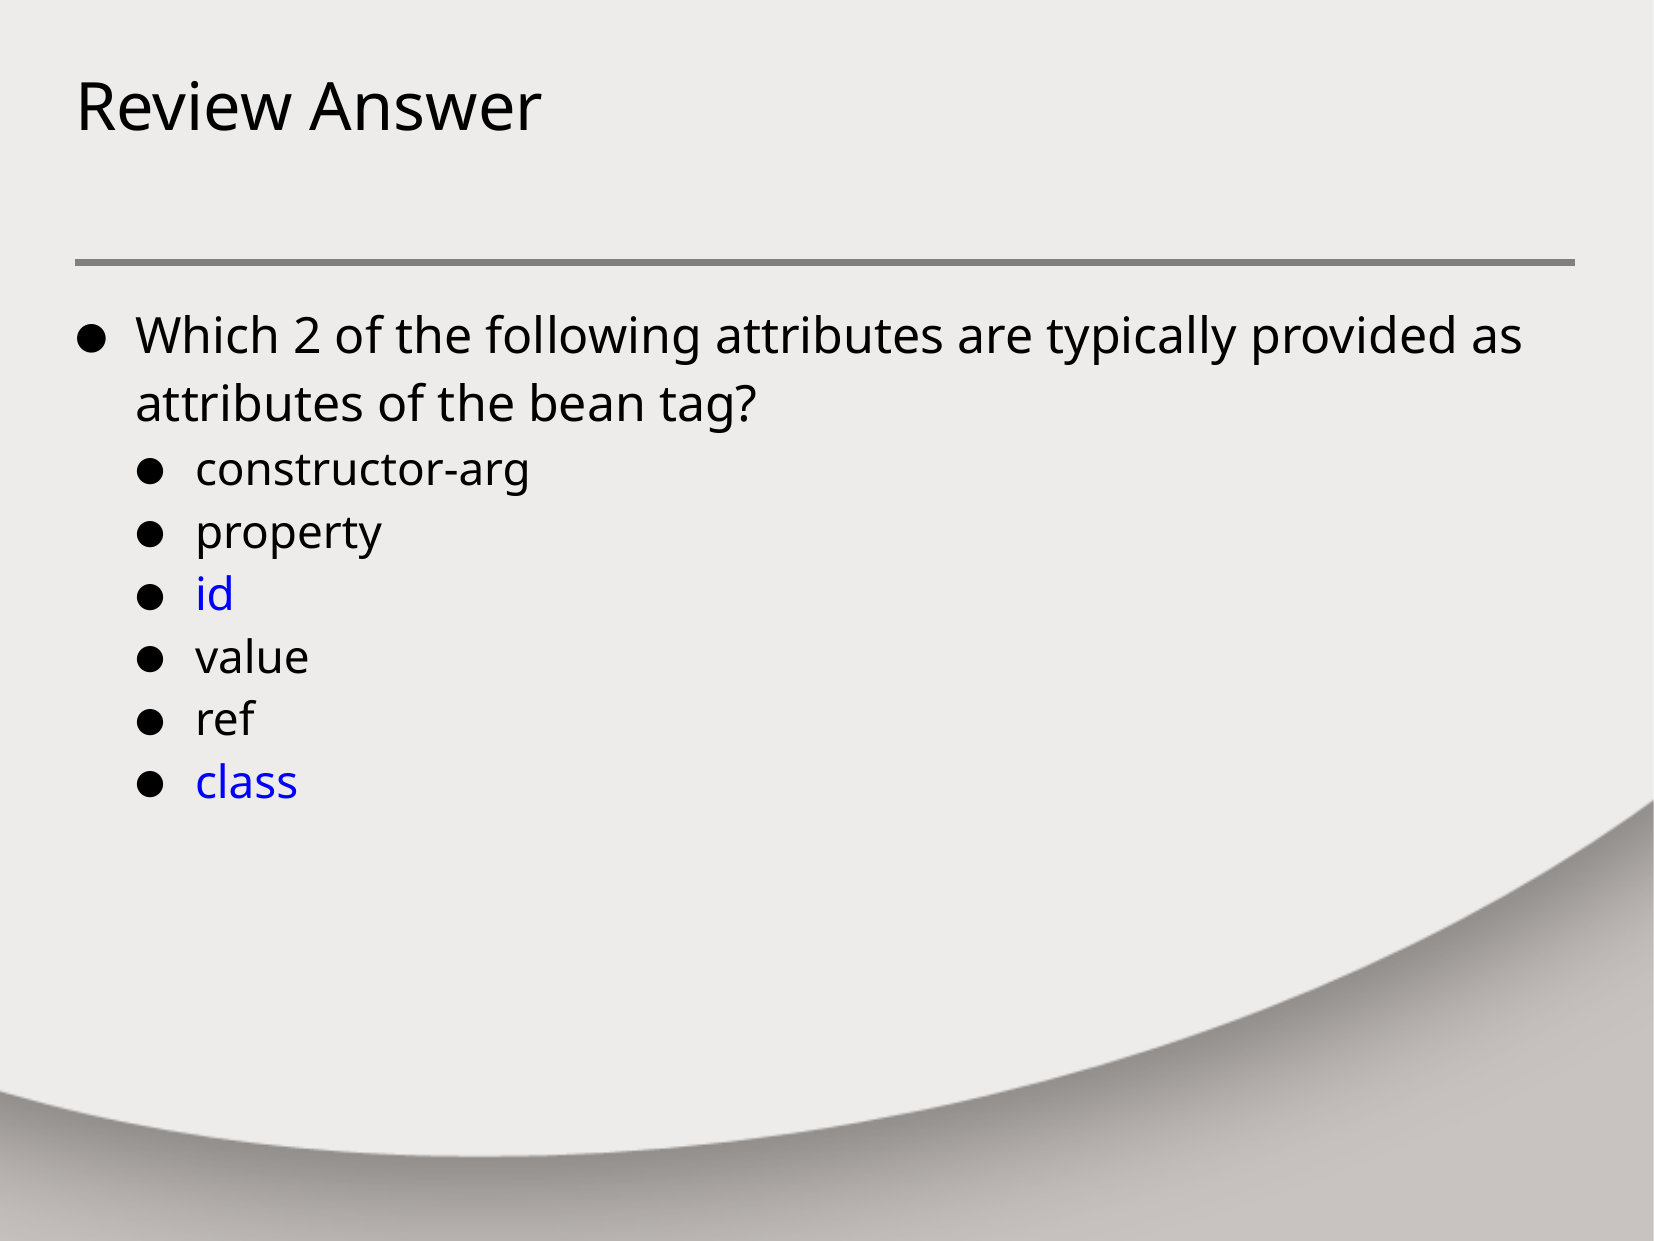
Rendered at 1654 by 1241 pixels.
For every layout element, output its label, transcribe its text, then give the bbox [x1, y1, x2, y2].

list Which 2 of the following attributes are typically provided as attributes of the bean tag? constructor-arg property id value ref class [75, 300, 1576, 1163]
picture [0, 0, 1654, 1241]
title Review Answer [75, 75, 1576, 226]
